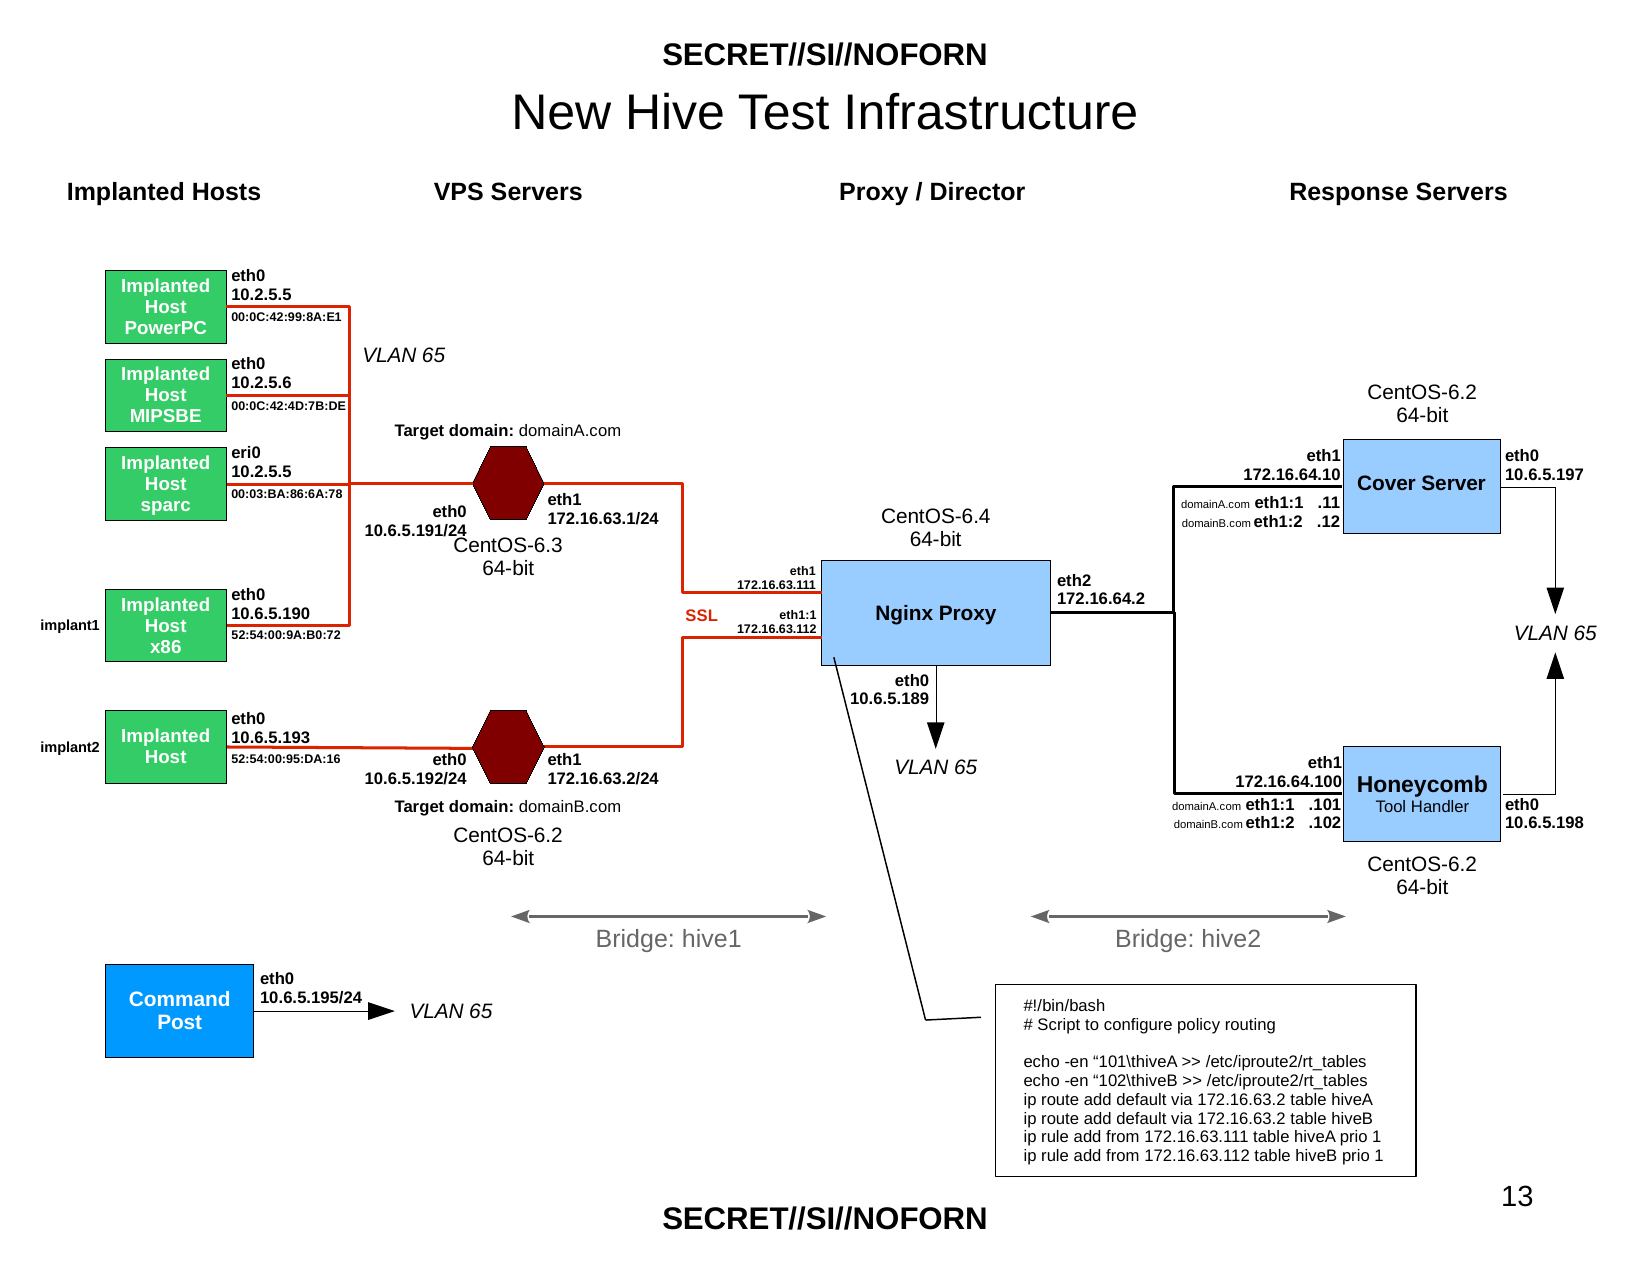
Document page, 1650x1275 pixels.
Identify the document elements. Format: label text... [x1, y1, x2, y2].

text_box Response Servers [1274, 169, 1523, 213]
text_box Cover Server [1356, 464, 1502, 509]
text_box Implanted Host PowerPC [106, 267, 226, 346]
text_box VLAN 65 [879, 748, 993, 787]
text_box Honeycomb Tool Handler [1357, 764, 1503, 824]
text_box [1343, 824, 1501, 842]
text_box [1356, 509, 1501, 534]
text_box Bridge: hive2 [1100, 917, 1277, 960]
text_box eth1 172.16.63.111 [722, 557, 832, 600]
text_box 52:54:00:9A:B0:72 [216, 621, 356, 651]
text_box 52:54:00:95:DA:16 [216, 745, 356, 775]
text_box eth1 172.16.63.2/24 [532, 748, 674, 796]
text_box [105, 710, 216, 731]
text_box eth0 10.6.5.189 [835, 669, 847, 716]
text_box [1357, 746, 1501, 764]
text_box eth0 10.6.5.197 [1490, 438, 1599, 492]
text_box Target domain: domainA.com [379, 414, 637, 448]
text_box VLAN 65 [1499, 614, 1612, 653]
text_box Proxy / Director [824, 169, 1048, 213]
text_box #!/bin/bash # Script to configure policy routing echo -en “101\thiveA >> /etc/iproute2/rt_tables echo -en “102\thiveB >> /etc/iproute2/rt_tables ip route add default via 172.16.63.2 table hiveA ip route add default via 172.16.63.2 table hiveB ip rule add from 172.16.63.111 table hiveA prio 1 ip rule add from 172.16.63.112 table hiveB prio 1 [1008, 988, 1400, 1173]
text_box [472, 710, 545, 784]
text_box CentOS-6.4 64-bit [866, 497, 1006, 559]
text_box VLAN 65 [347, 336, 460, 375]
text_box SSL [670, 599, 722, 633]
text_box Implanted Host [106, 718, 226, 776]
text_box eth1 172.16.64.100 [1220, 745, 1357, 787]
text_box SECRET//SI//NOFORN [647, 29, 1003, 80]
text_box domainA.com eth1:1 .11 domainB.com eth1:2 .12 [1166, 486, 1356, 539]
text_box [473, 448, 544, 520]
title New Hive Test Infrastructure [116, 81, 1534, 143]
text_box CentOS-6.2 64-bit [1352, 373, 1492, 435]
text_box [105, 763, 227, 784]
text_box CentOS-6.2 64-bit [438, 815, 578, 878]
text_box 00:0C:42:99:8A:E1 [216, 303, 357, 333]
text_box [105, 964, 254, 1058]
text_box implant2 [25, 731, 115, 763]
text_box eth0 10.6.5.189 [937, 666, 945, 716]
text_box 00:0C:42:4D:7B:DE [216, 391, 361, 421]
text_box eth0 10.6.5.193 [216, 701, 326, 745]
text_box Implanted Host sparc [106, 445, 226, 523]
text_box [1356, 439, 1501, 464]
text_box eth0 10.6.5.198 [1503, 787, 1555, 794]
text_box eth2 172.16.64.2 [1042, 563, 1161, 616]
text_box 00:03:BA:86:6A:78 [216, 480, 357, 510]
text_box SECRET//SI//NOFORN [647, 1194, 1003, 1244]
text_box eth1 172.16.63.1/24 [532, 483, 674, 536]
text_box eth0 10.6.5.195/24 [245, 962, 378, 1011]
text_box CentOS-6.3 64-bit [438, 526, 578, 588]
text_box Implanted Host MIPSBE [106, 356, 226, 435]
text_box CentOS-6.2 64-bit [1352, 845, 1492, 907]
text_box Target domain: domainB.com [379, 790, 637, 824]
text_box [821, 560, 1051, 666]
text_box eth1:1 172.16.63.112 [722, 600, 832, 644]
text_box eth0 10.6.5.189 [838, 666, 936, 716]
text_box eth0 10.6.5.192/24 [349, 743, 482, 796]
text_box eri0 10.2.5.5 [216, 436, 307, 480]
text_box eth0 10.6.5.191/24 [349, 494, 482, 548]
text_box domainA.com eth1:1 .101 domainB.com eth1:2 .102 [1157, 787, 1357, 840]
text_box eth1 172.16.64.10 [1228, 438, 1356, 486]
text_box Nginx Proxy [860, 593, 1012, 632]
text_box implant1 [25, 610, 115, 642]
text_box Implanted Hosts [52, 169, 280, 218]
text_box eth0 10.6.5.198 [1501, 787, 1599, 840]
text_box Command Post [114, 980, 246, 1042]
text_box eth0 10.2.5.5 [216, 258, 307, 303]
text_box Implanted Host x86 [106, 586, 226, 665]
text_box VPS Servers [418, 169, 598, 218]
text_box VLAN 65 [394, 992, 508, 1031]
text_box eth0 10.6.5.190 [216, 577, 326, 621]
text_box eth0 10.2.5.6 [216, 347, 307, 400]
text_box Bridge: hive1 [580, 916, 757, 960]
